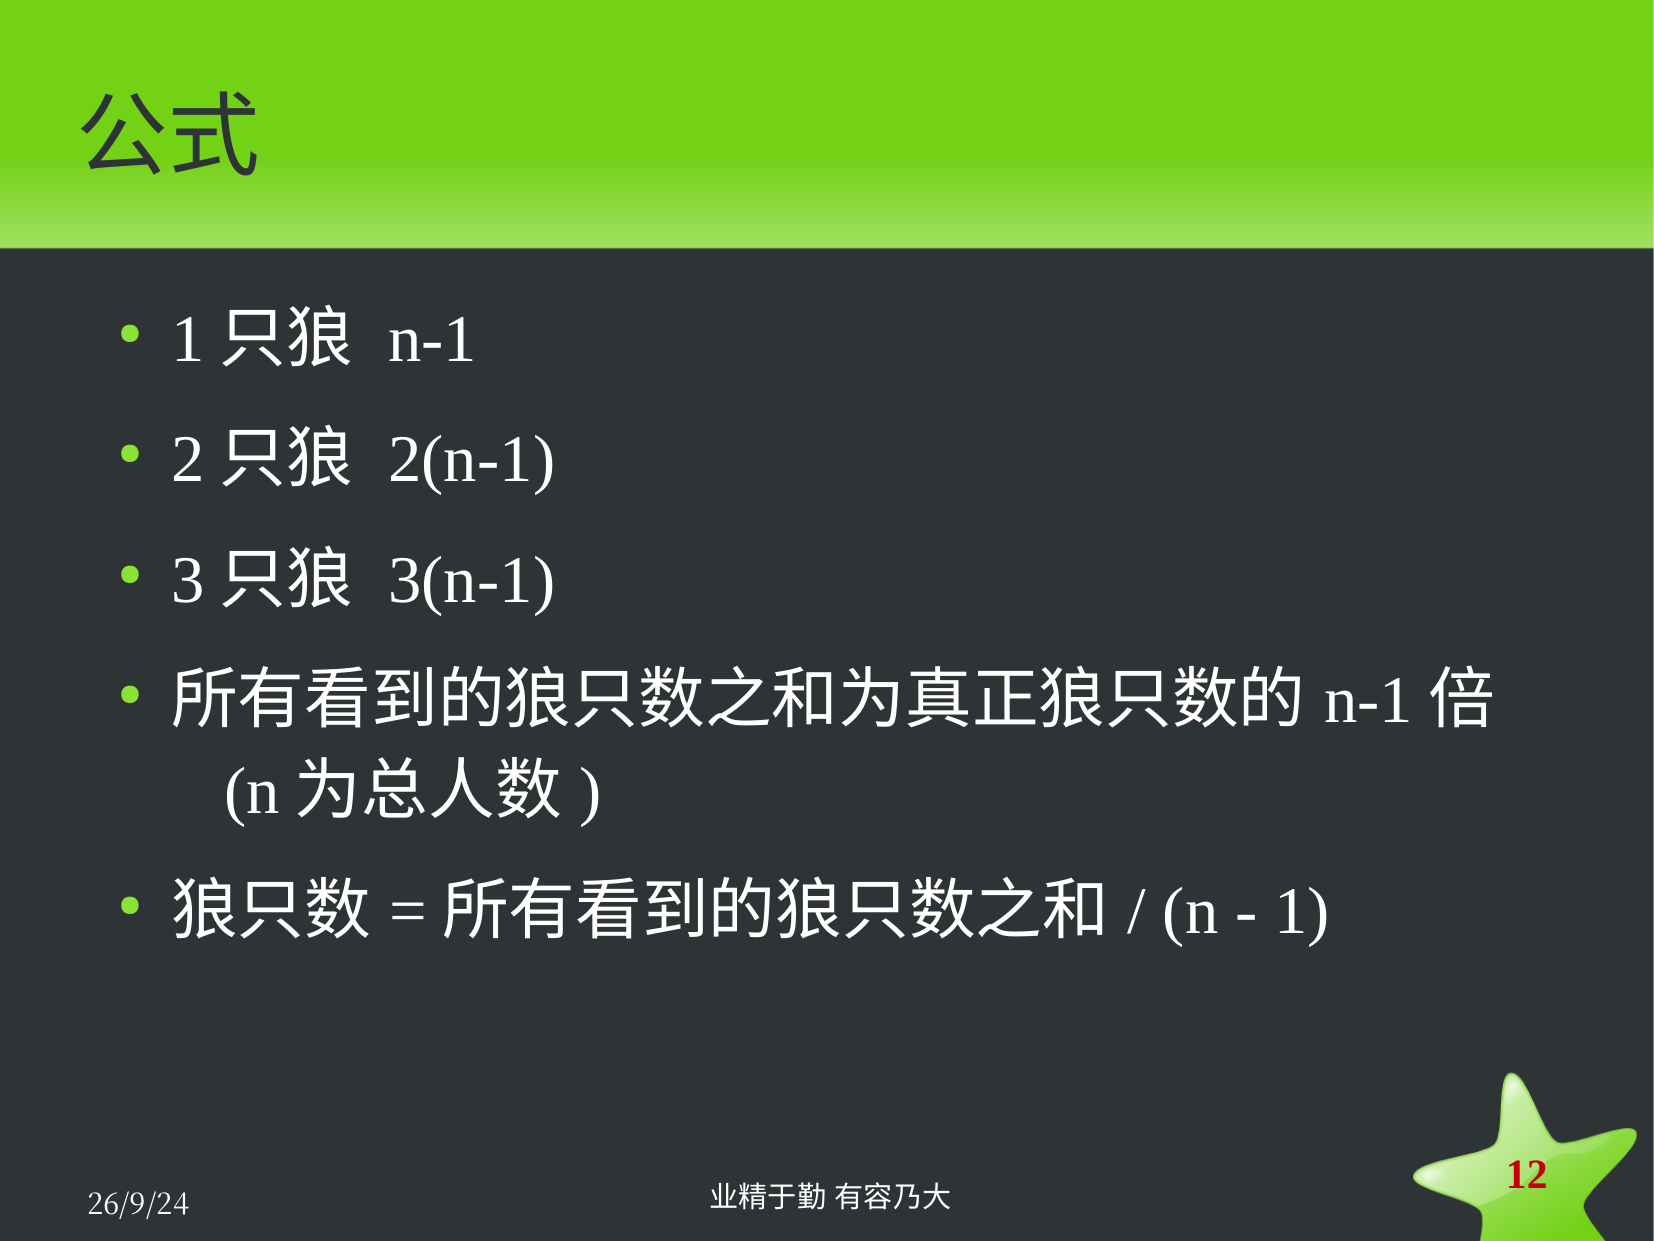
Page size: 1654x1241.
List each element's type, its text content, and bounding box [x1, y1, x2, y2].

picture [0, 0, 1654, 1241]
title 公式 [76, 36, 1565, 229]
list 1只狼 n-1 2只狼 2(n-1) 3只狼 3(n-1) 所有看到的狼只数之和为真正狼只数的n-1倍 (n为总人数) 狼只数=所有看到的狼只数之和/ (n - 1) [82, 290, 1571, 1094]
